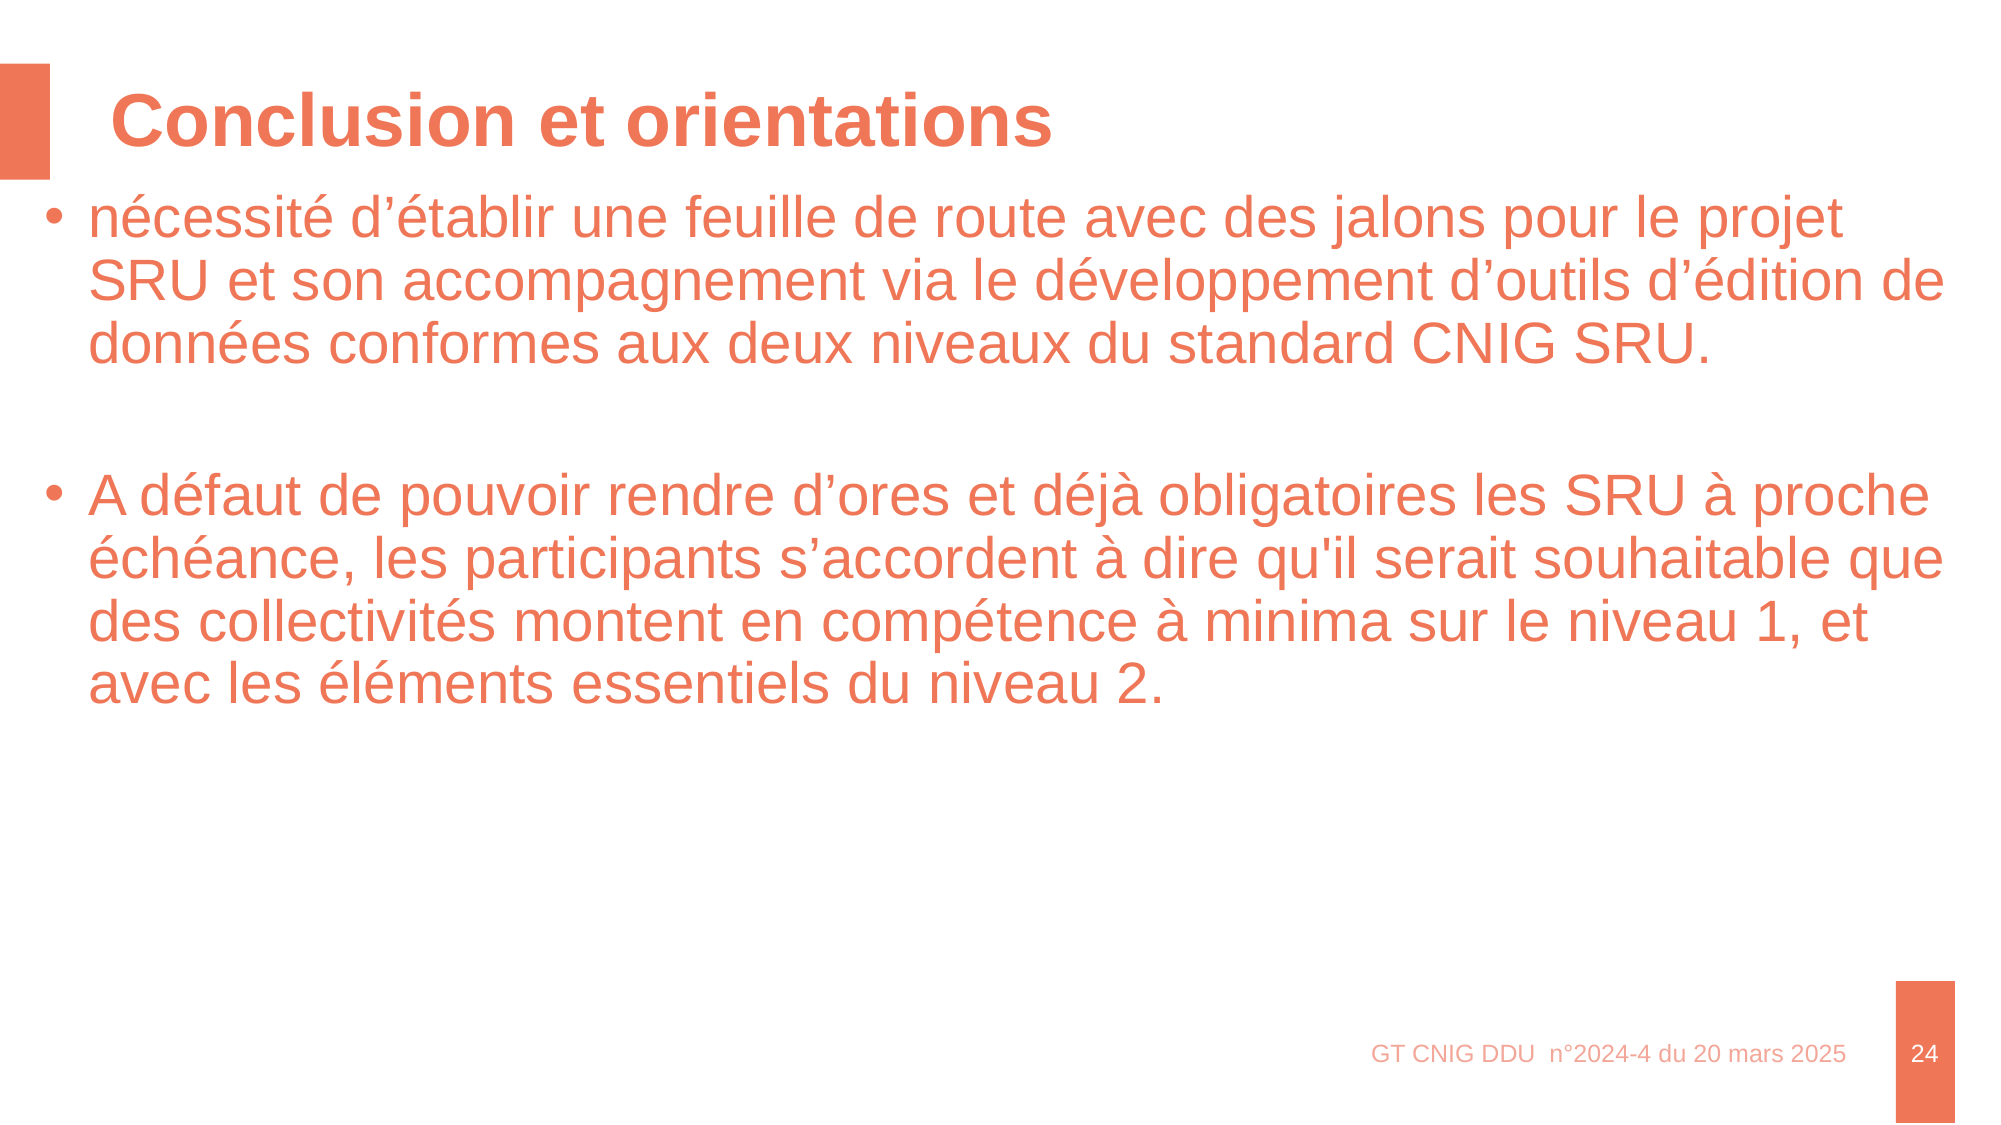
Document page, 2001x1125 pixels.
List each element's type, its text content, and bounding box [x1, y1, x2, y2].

list nécessité d’établir une feuille de route avec des jalons pour le projet SRU et son accompagnement via le développement d’outils d’édition de données conformes aux deux niveaux du standard CNIG SRU. A défaut de pouvoir rendre d’ores et déjà obligatoires les SRU à proche échéance, les participants s’accordent à dire qu'il serait souhaitable que des collectivités montent en compétence à minima sur le niveau 1, et avec les éléments essentiels du niveau 2. [29, 179, 2000, 1004]
title Conclusion et orientations [74, 70, 1979, 174]
